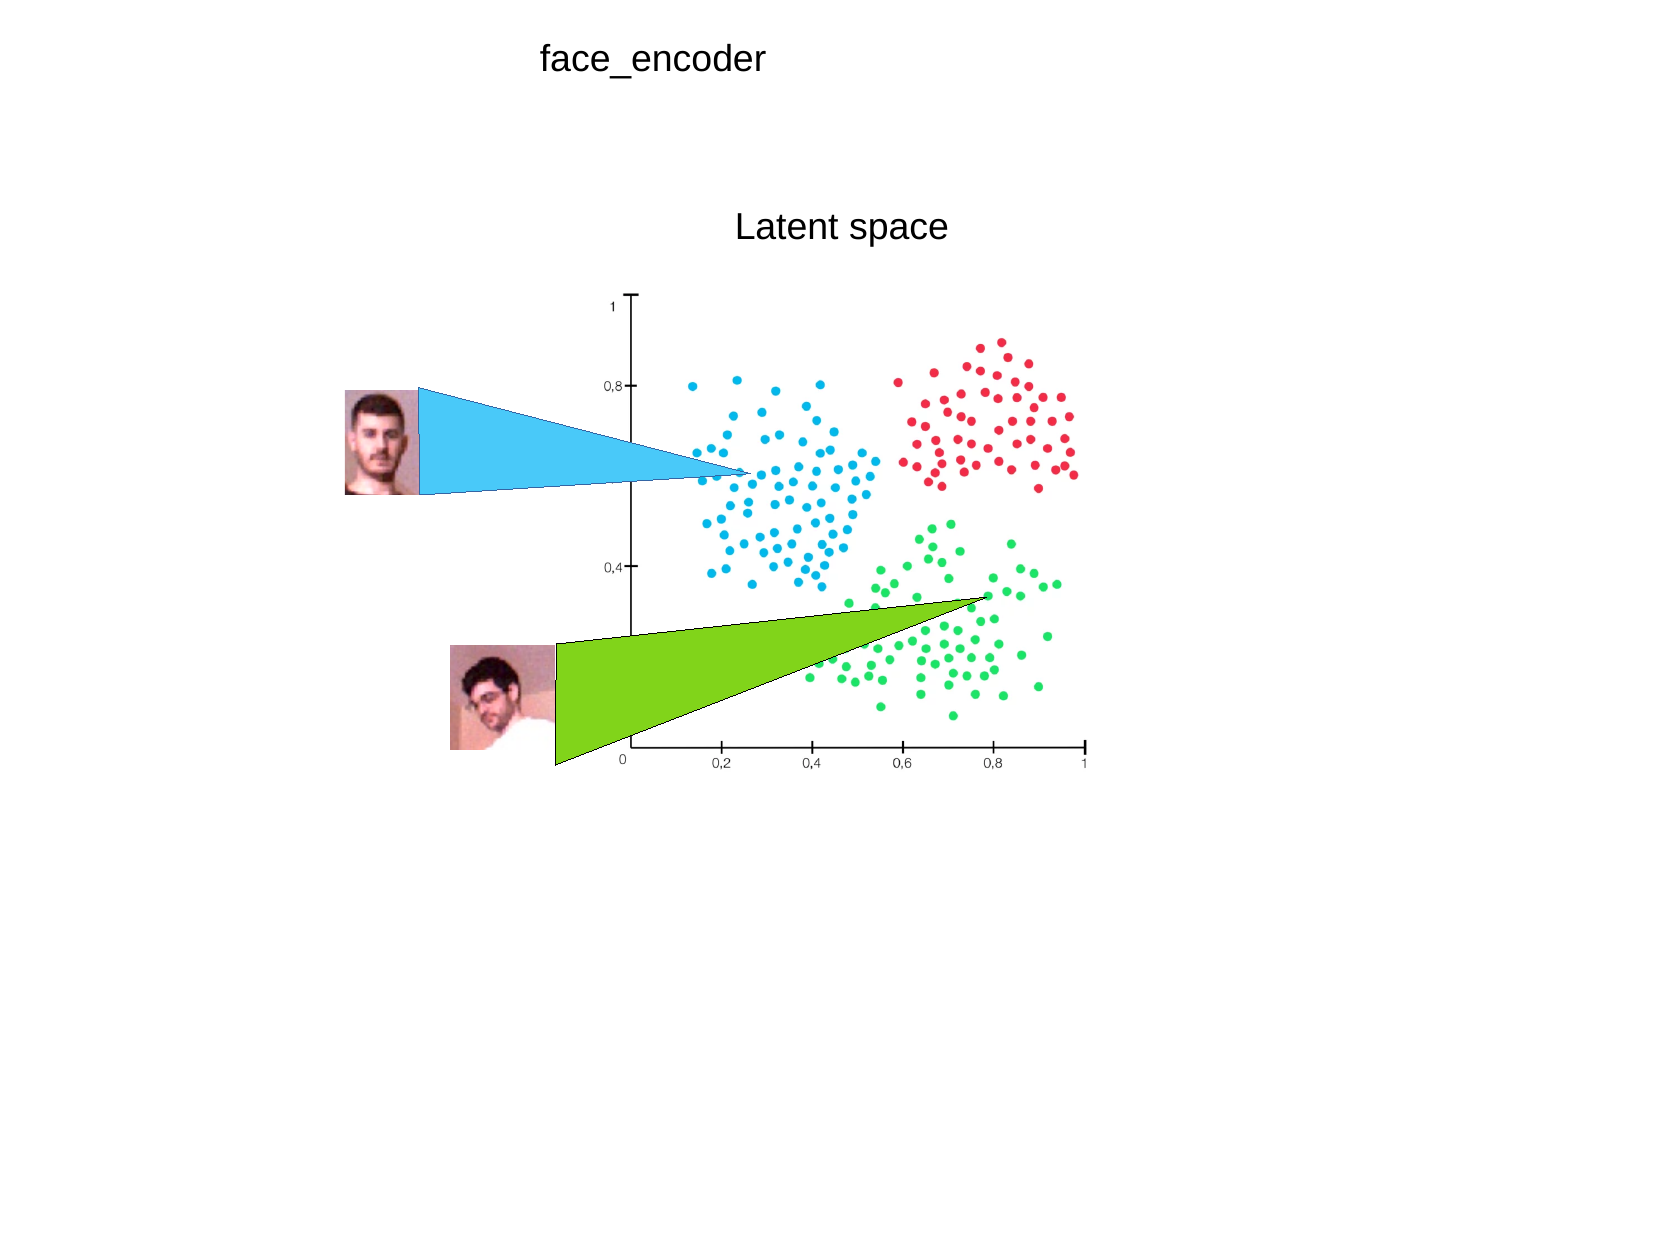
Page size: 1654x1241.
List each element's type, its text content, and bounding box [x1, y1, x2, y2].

picture [450, 645, 556, 750]
text_box Latent space [720, 198, 991, 256]
picture [570, 268, 1141, 811]
text_box [555, 597, 987, 766]
text_box face_encoder [525, 30, 1141, 87]
picture [344, 390, 419, 495]
text_box [418, 387, 751, 495]
